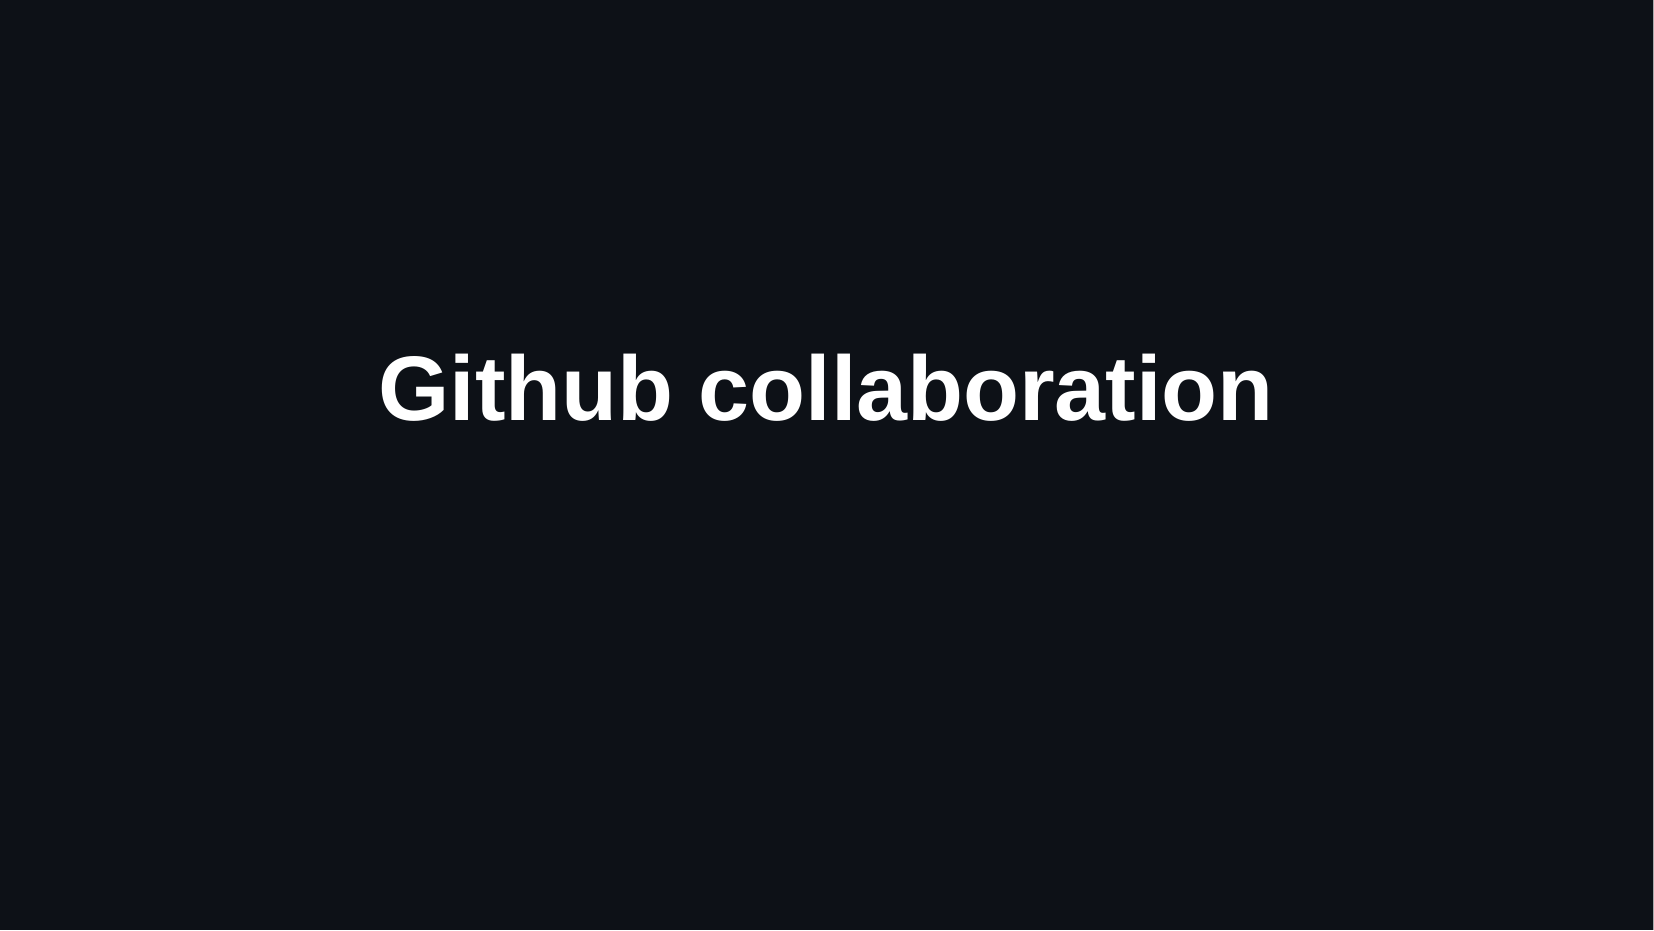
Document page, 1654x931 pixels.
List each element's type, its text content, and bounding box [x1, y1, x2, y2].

subtitle Github collaboration [82, 337, 1571, 515]
